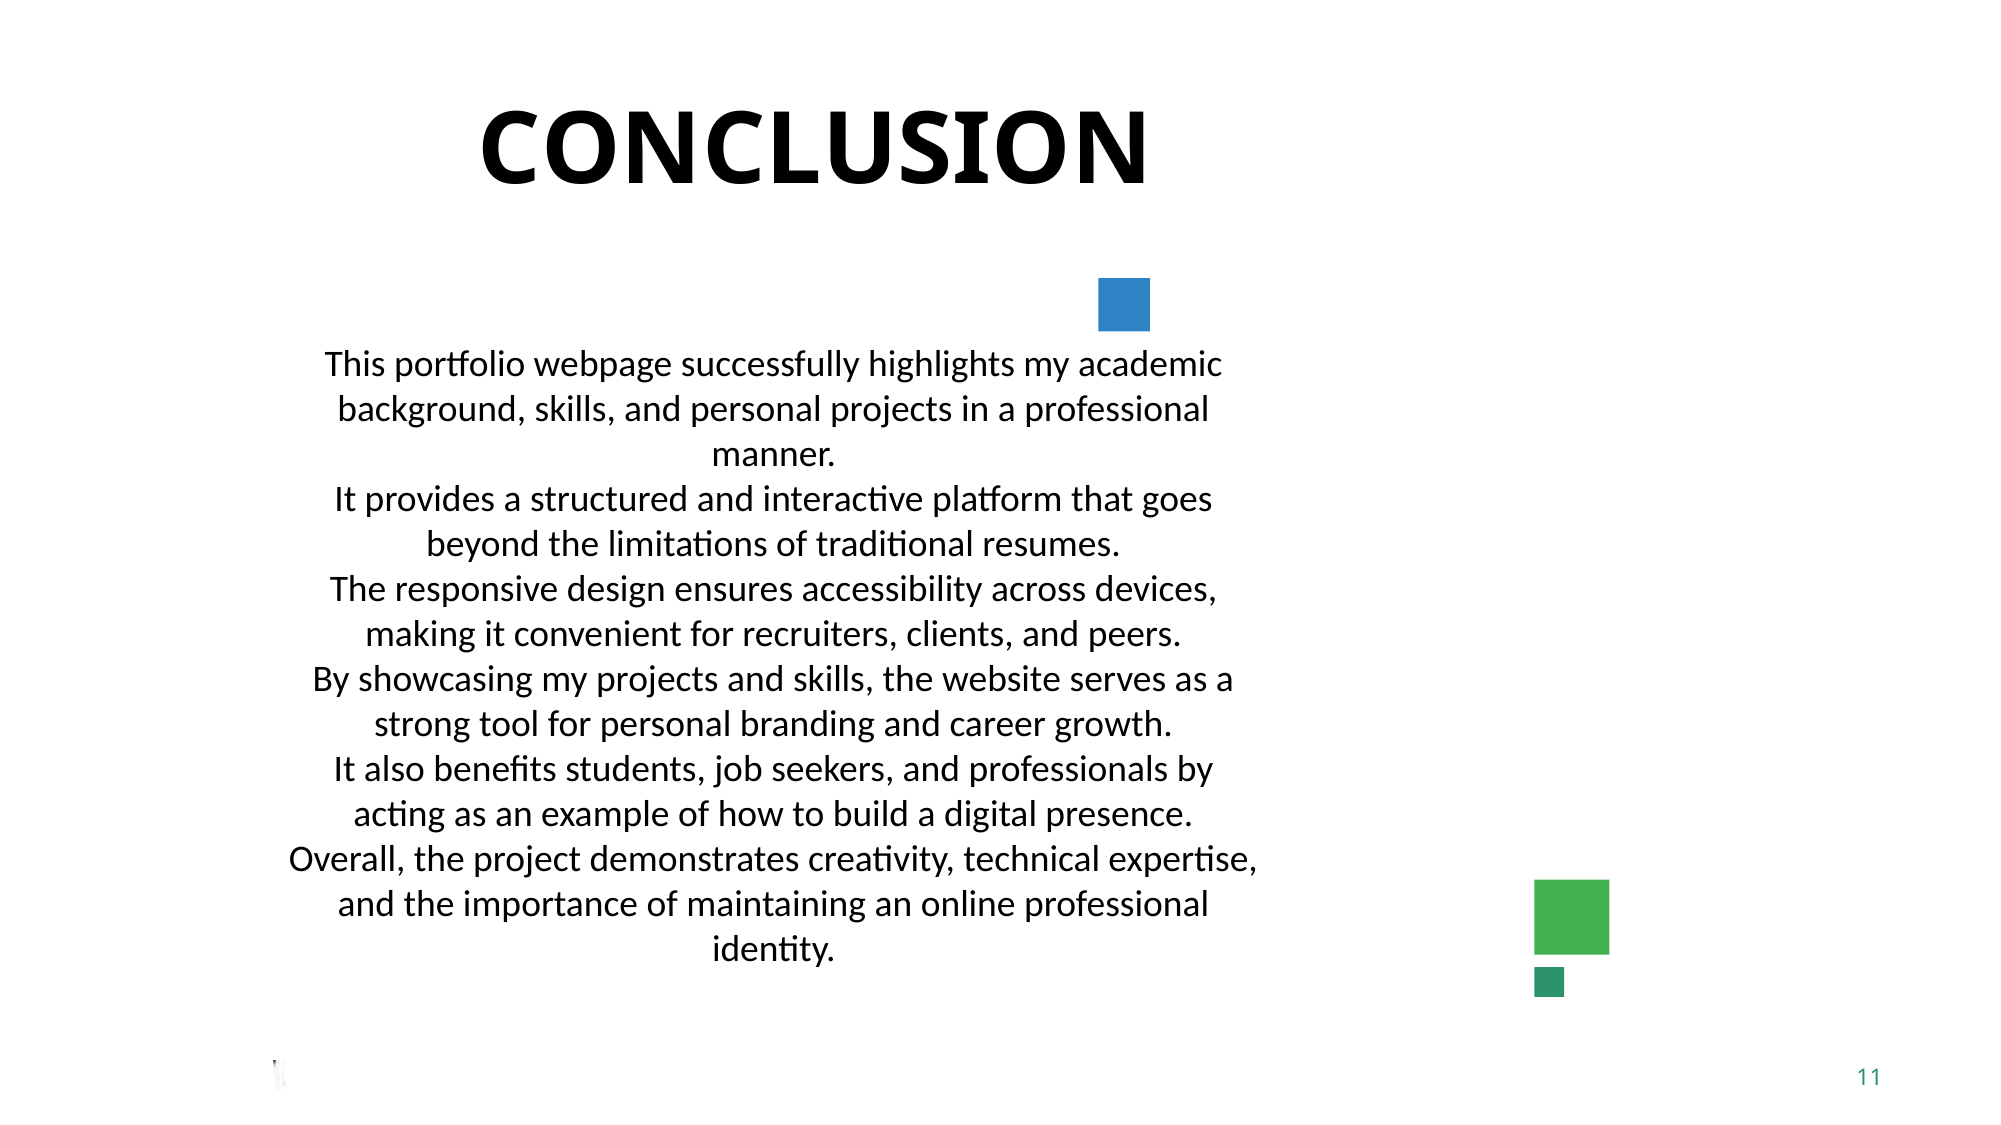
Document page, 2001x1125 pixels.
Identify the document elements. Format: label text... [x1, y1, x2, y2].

text_box This portfolio webpage successfully highlights my academic background, skills, and personal projects in a professional manner. It provides a structured and interactive platform that goes beyond the limitations of traditional resumes. The responsive design ensures accessibility across devices, making it convenient for recruiters, clients, and peers. By showcasing my projects and skills, the website serves as a strong tool for personal branding and career growth. It also benefits students, job seekers, and professionals by acting as an example of how to build a digital presence. Overall, the project demonstrates creativity, technical expertise, and the importance of maintaining an online professional identity. [273, 331, 1275, 983]
text_box [1534, 879, 1610, 955]
text_box [1098, 278, 1150, 331]
title CONCLUSION [475, 81, 1227, 205]
text_box 11 [1849, 1061, 1888, 1094]
picture [273, 1060, 286, 1091]
text_box [1534, 967, 1565, 997]
